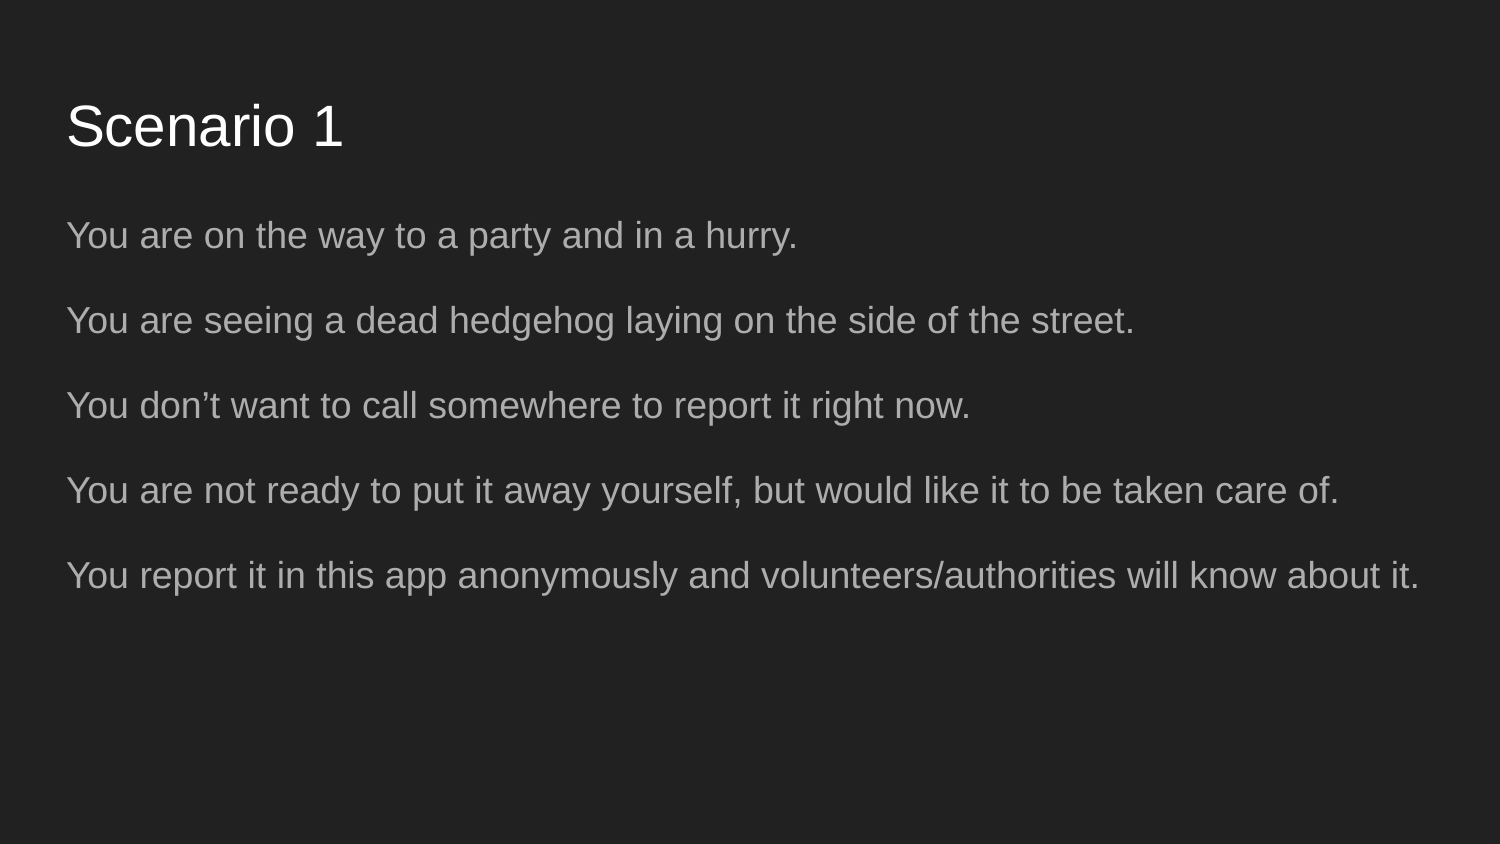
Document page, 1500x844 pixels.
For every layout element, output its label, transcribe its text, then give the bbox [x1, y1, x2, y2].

list You are on the way to a party and in a hurry. You are seeing a dead hedgehog laying on the side of the street. You don’t want to call somewhere to report it right now. You are not ready to put it away yourself, but would like it to be taken care of. You report it in this app anonymously and volunteers/authorities will know about it. [51, 189, 1449, 750]
title Scenario 1 [51, 72, 1449, 167]
